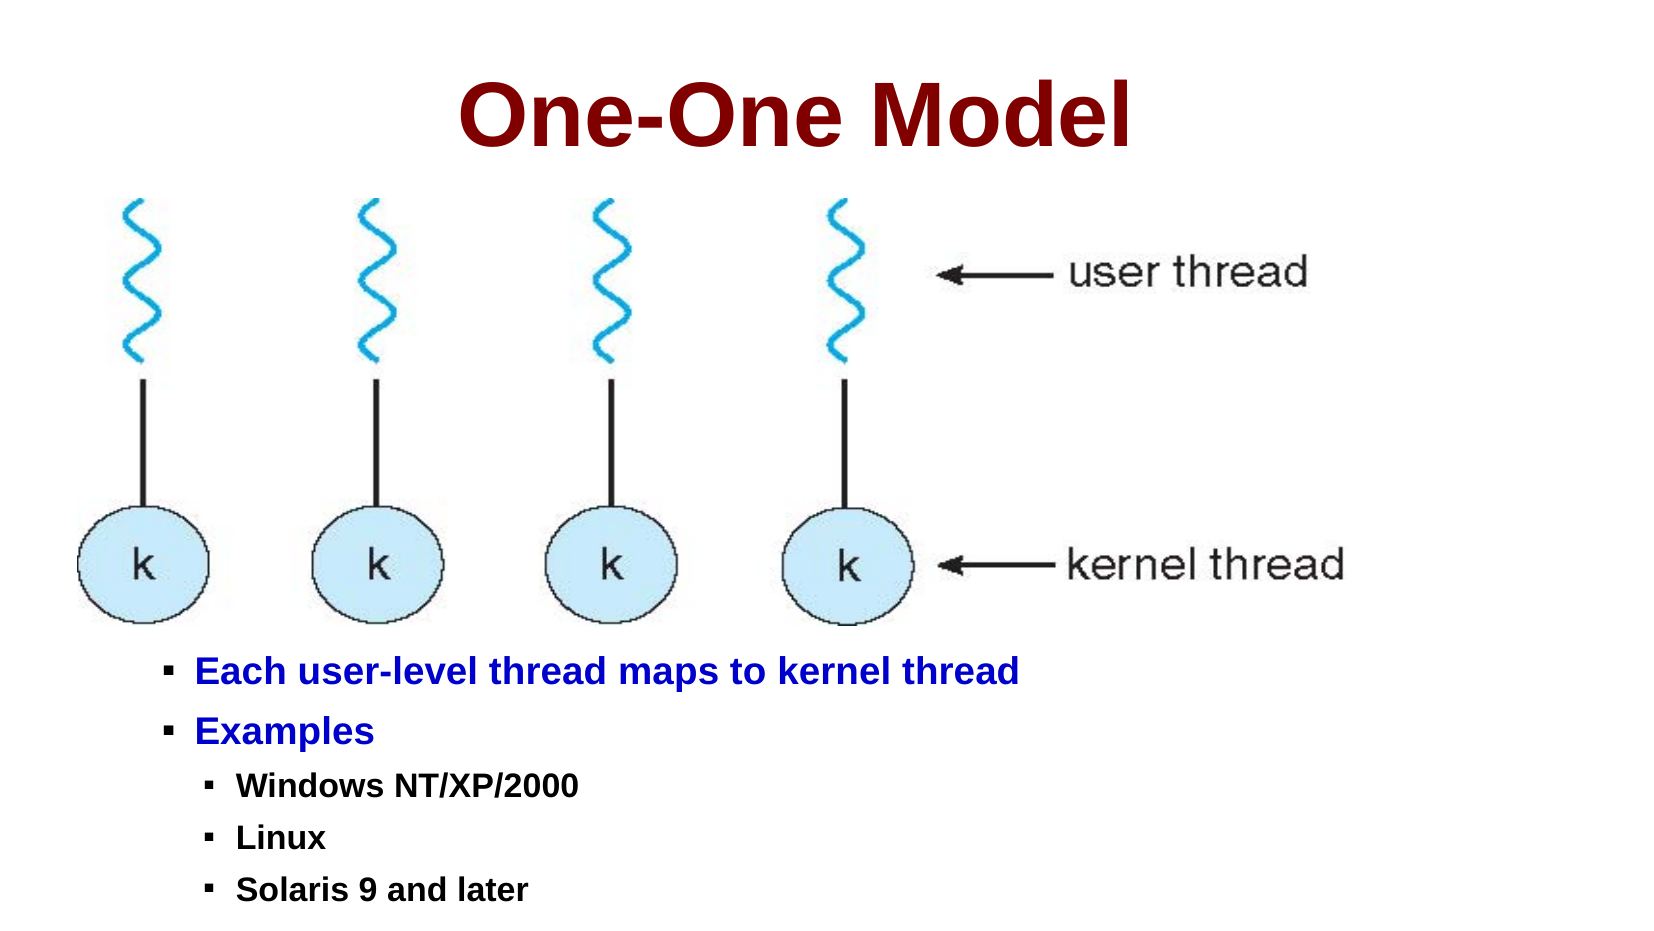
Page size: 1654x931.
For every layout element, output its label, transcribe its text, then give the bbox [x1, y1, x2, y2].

list Each user-level thread maps to kernel thread Examples Windows NT/XP/2000 Linux Solaris 9 and later [153, 649, 1217, 910]
picture [77, 198, 1347, 626]
title One-One Model [82, 37, 1571, 193]
